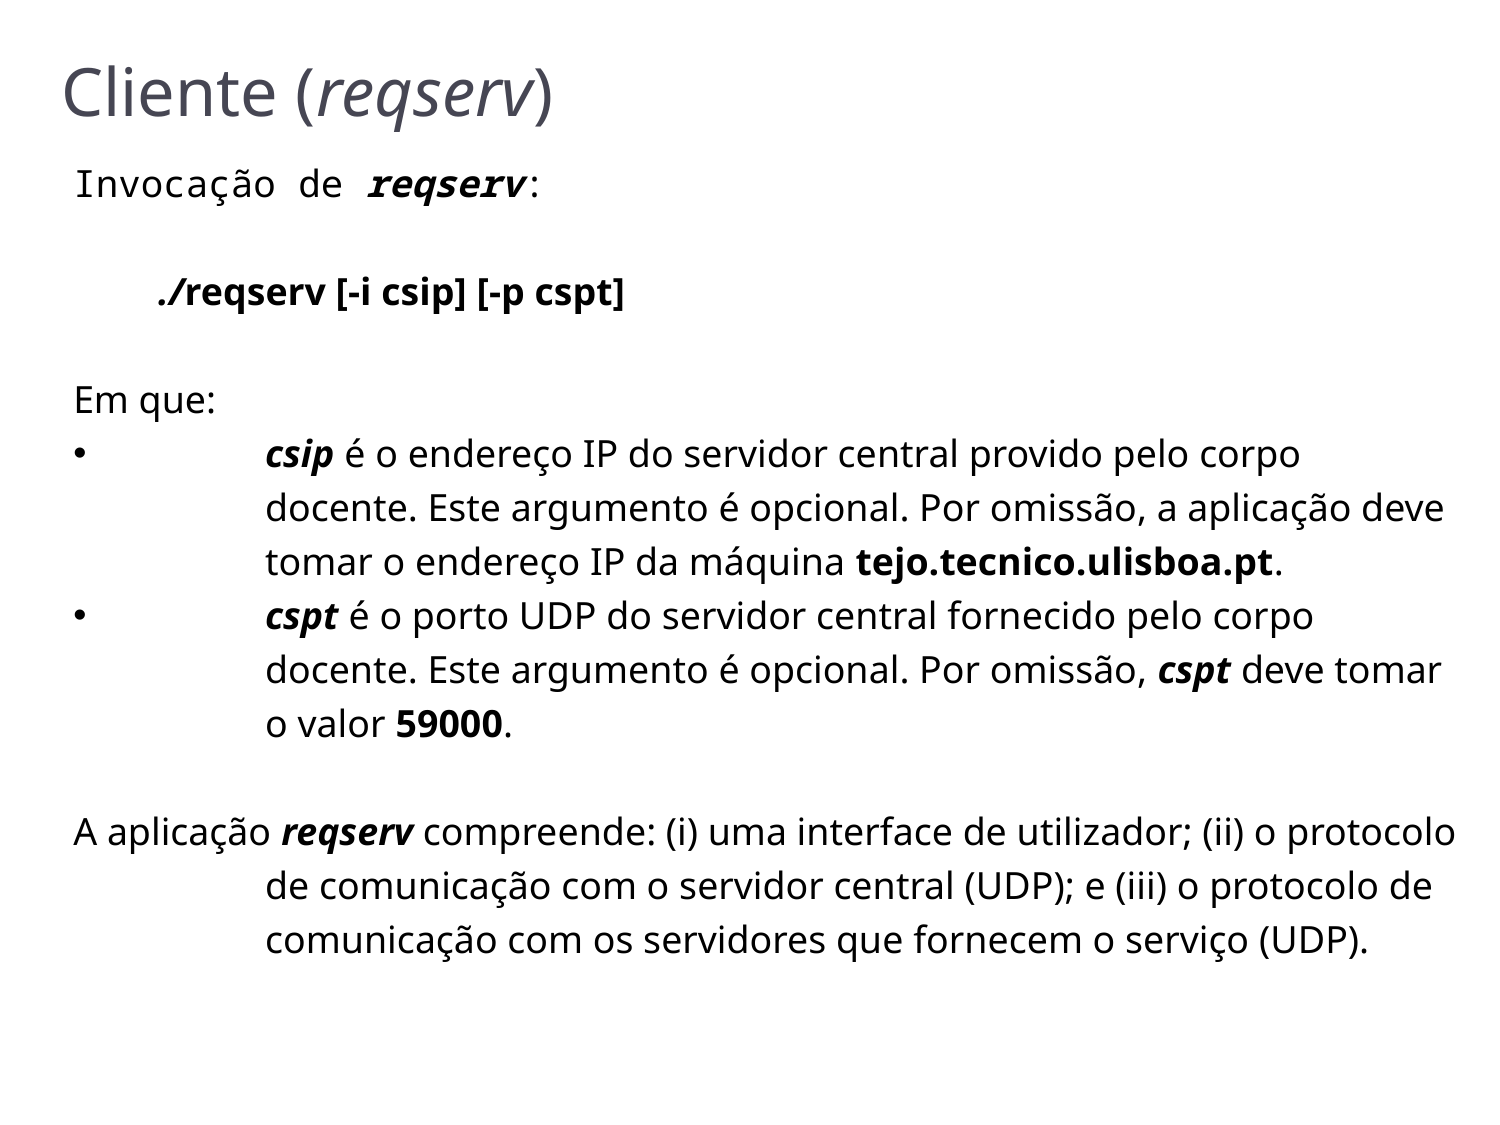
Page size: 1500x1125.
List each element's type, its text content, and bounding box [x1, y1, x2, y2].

text_box Invocação de reqserv: ./reqserv [-i csip] [-p cspt] Em que: csip é o endereço IP do servidor central provido pelo corpo docente. Este argumento é opcional. Por omissão, a aplicação deve tomar o endereço IP da máquina tejo.tecnico.ulisboa.pt. cspt é o porto UDP do servidor central fornecido pelo corpo docente. Este argumento é opcional. Por omissão, cspt deve tomar o valor 59000. A aplicação reqserv compreende: (i) uma interface de utilizador; (ii) o protocolo de comunicação com o servidor central (UDP); e (iii) o protocolo de comunicação com os servidores que fornecem o serviço (UDP). [58, 144, 1477, 969]
title Cliente (reqserv) [14, 31, 1424, 138]
